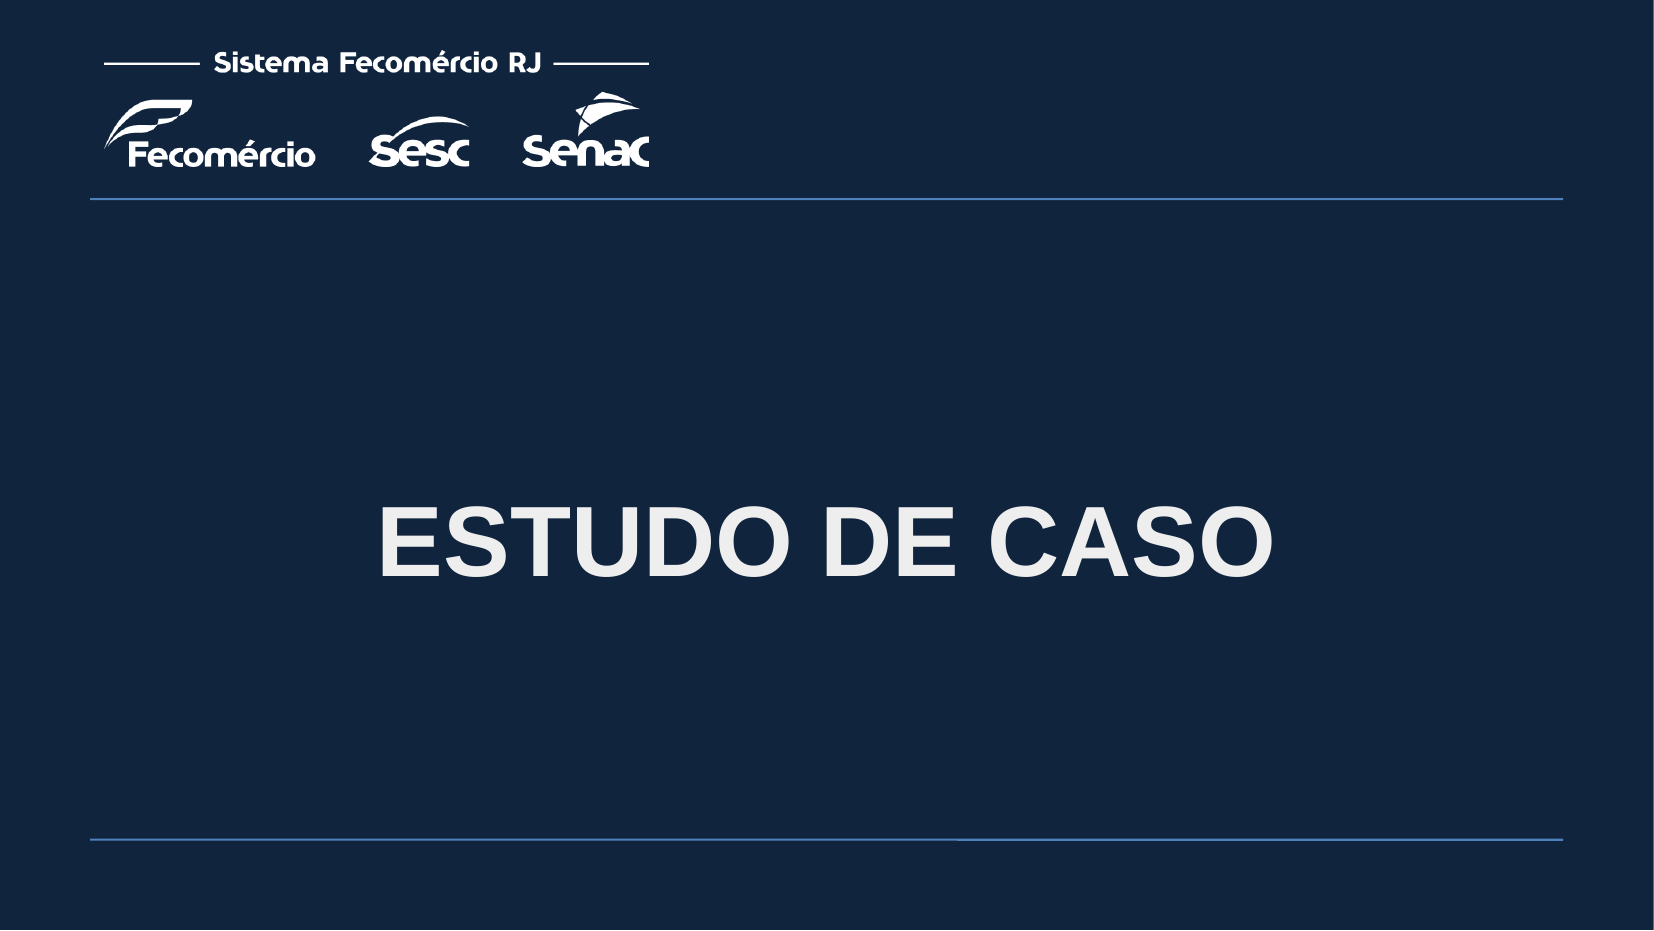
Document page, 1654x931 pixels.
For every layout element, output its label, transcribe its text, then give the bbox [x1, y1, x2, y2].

picture [104, 50, 649, 167]
text_box ESTUDO DE CASO [94, 206, 1559, 836]
